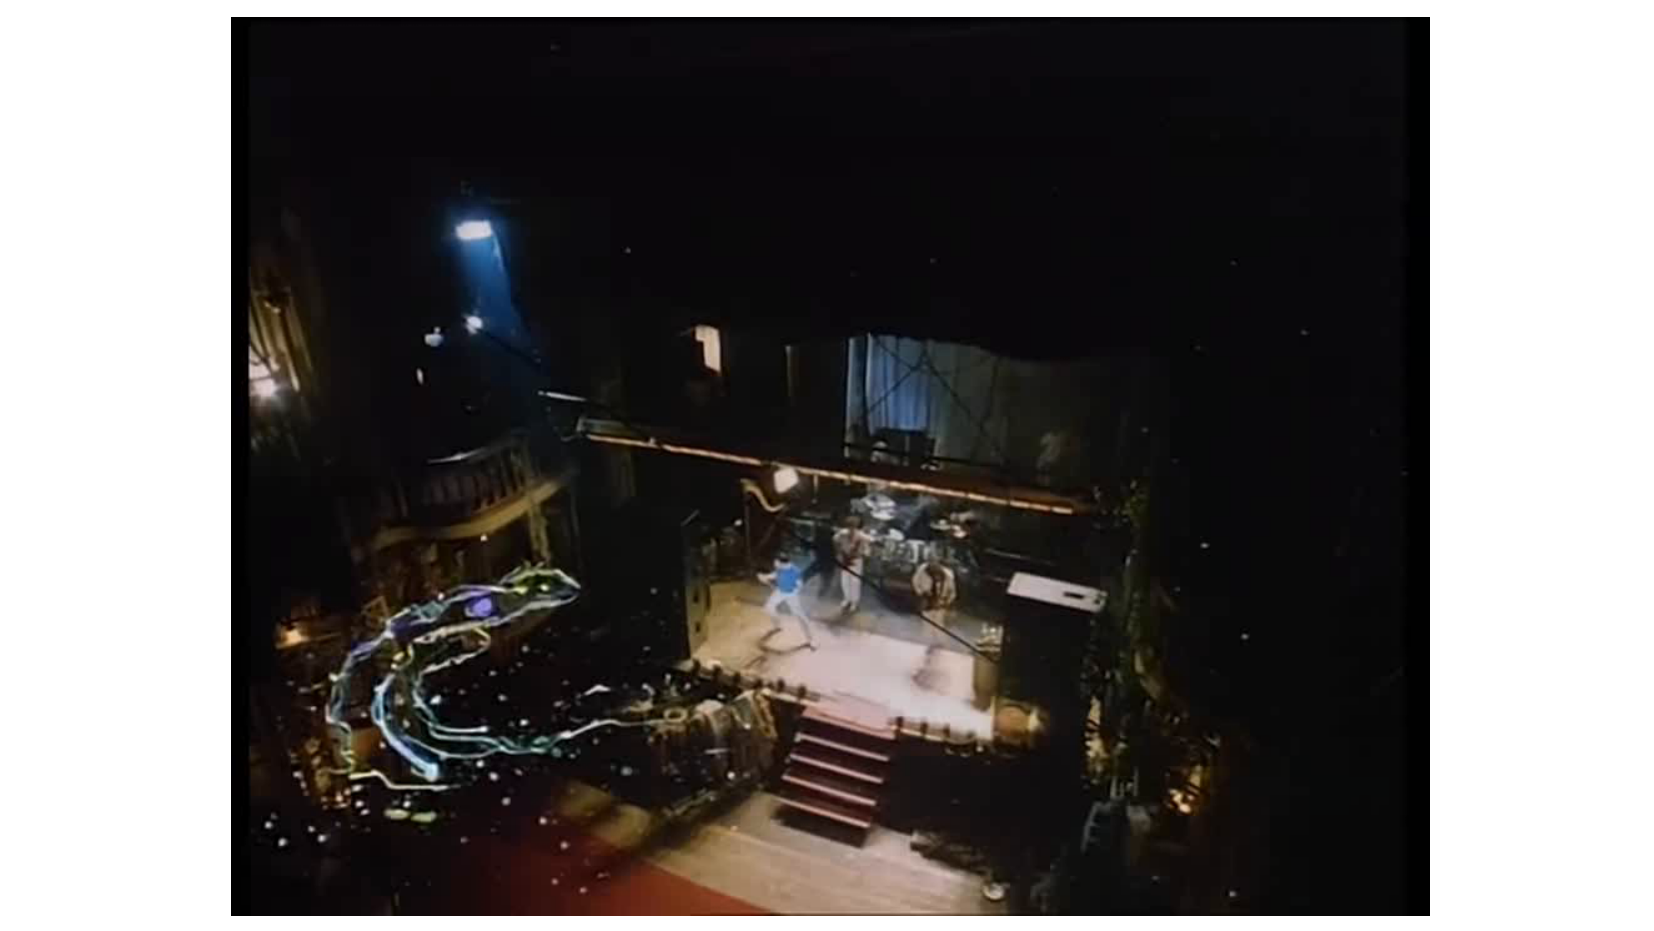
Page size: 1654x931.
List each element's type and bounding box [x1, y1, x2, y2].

text_box [230, 16, 1431, 917]
